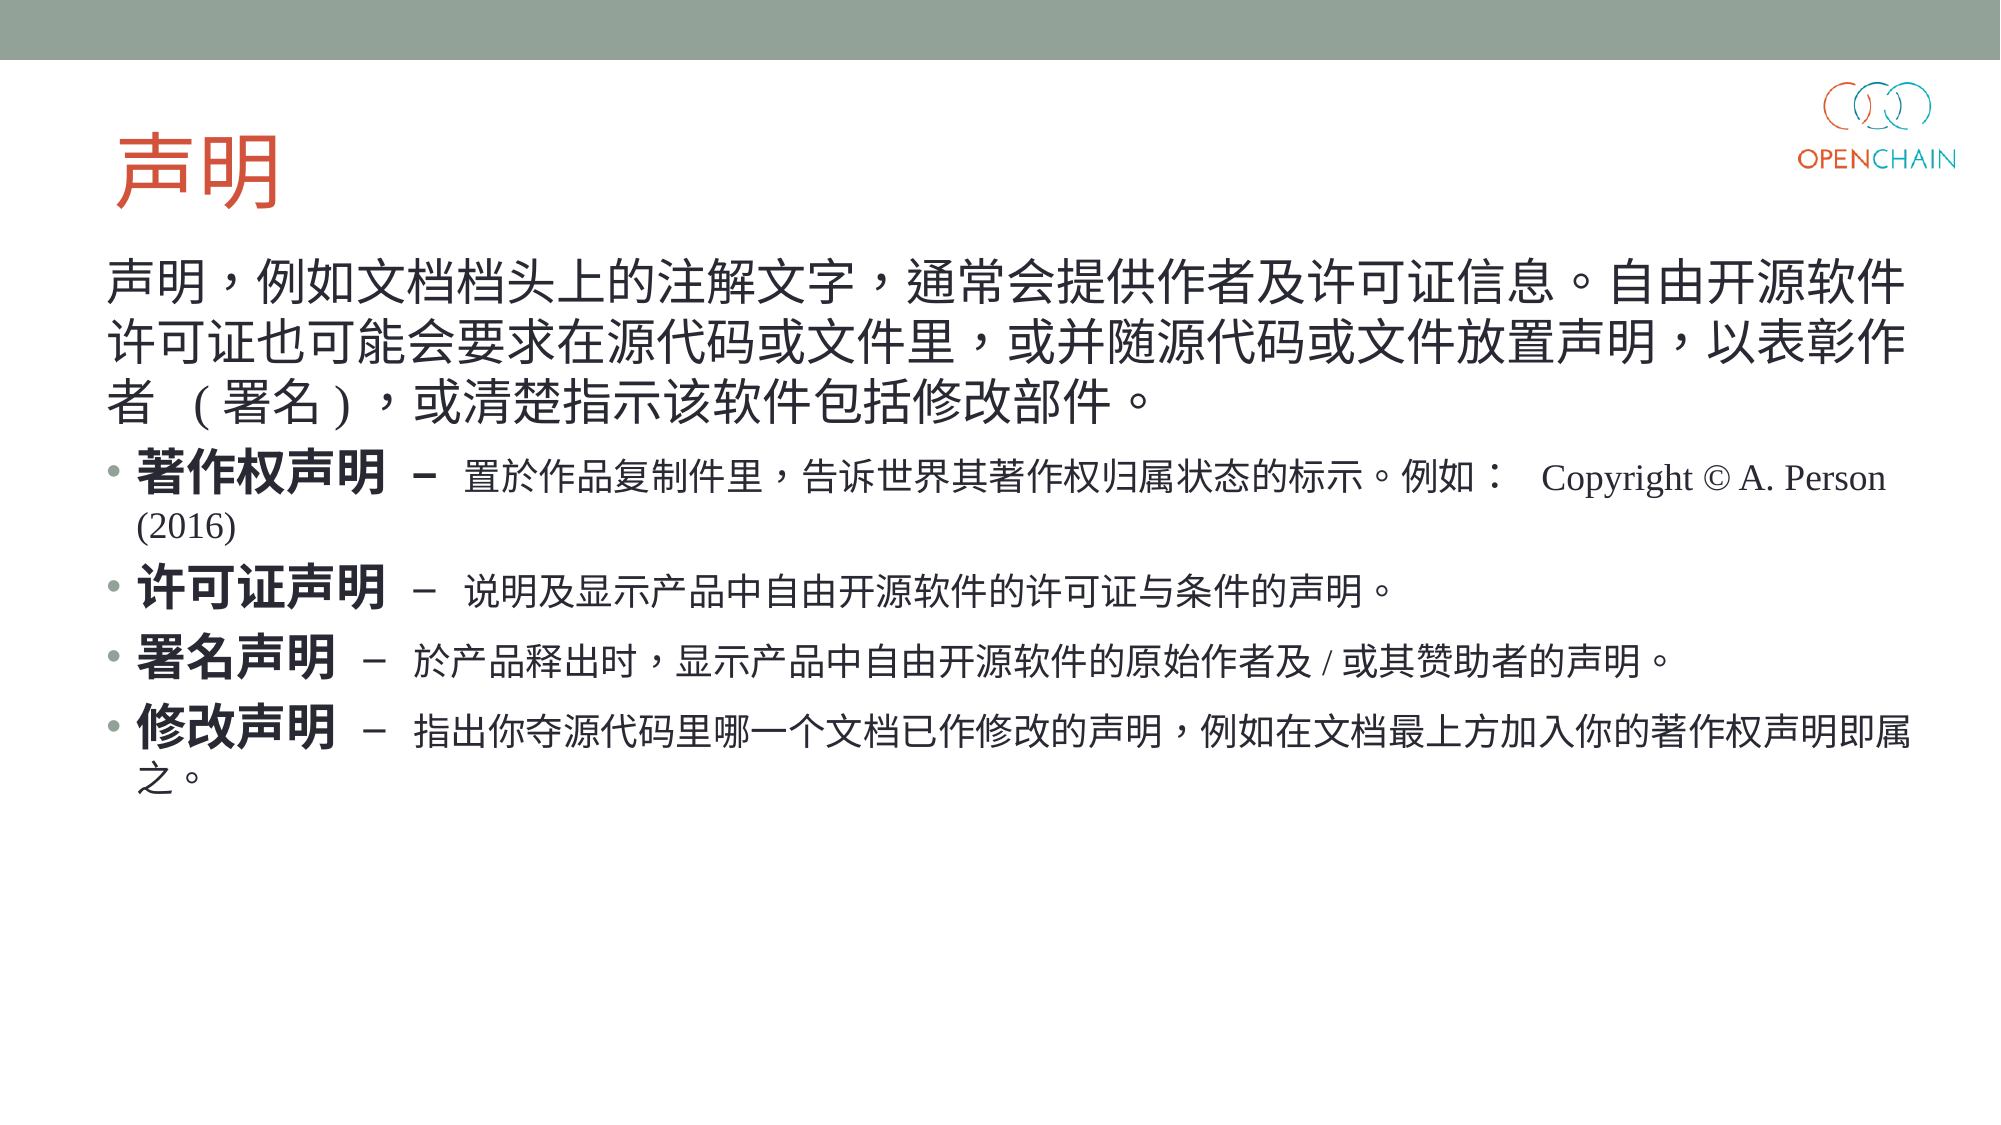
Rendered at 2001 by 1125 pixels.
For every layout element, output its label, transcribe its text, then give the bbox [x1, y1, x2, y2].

list 声明，例如文档档头上的注解文字，通常会提供作者及许可证信息。自由开源软件许可证也可能会要求在源代码或文件里，或并随源代码或文件放置声明，以表彰作者 (署名)，或清楚指示该软件包括修改部件。 著作权声明 – 置於作品复制件里，告诉世界其著作权归属状态的标示。例如： Copyright © A. Person (2016) 许可证声明 – 说明及显示产品中自由开源软件的许可证与条件的声明。 署名声明 – 於产品释出时，显示产品中自由开源软件的原始作者及/或其赞助者的声明。 修改声明 – 指出你夺源代码里哪一个文档已作修改的声明，例如在文档最上方加入你的著作权声明即属之。 [91, 243, 1970, 1125]
title 声明 [99, 87, 1900, 243]
picture [1798, 82, 1955, 169]
